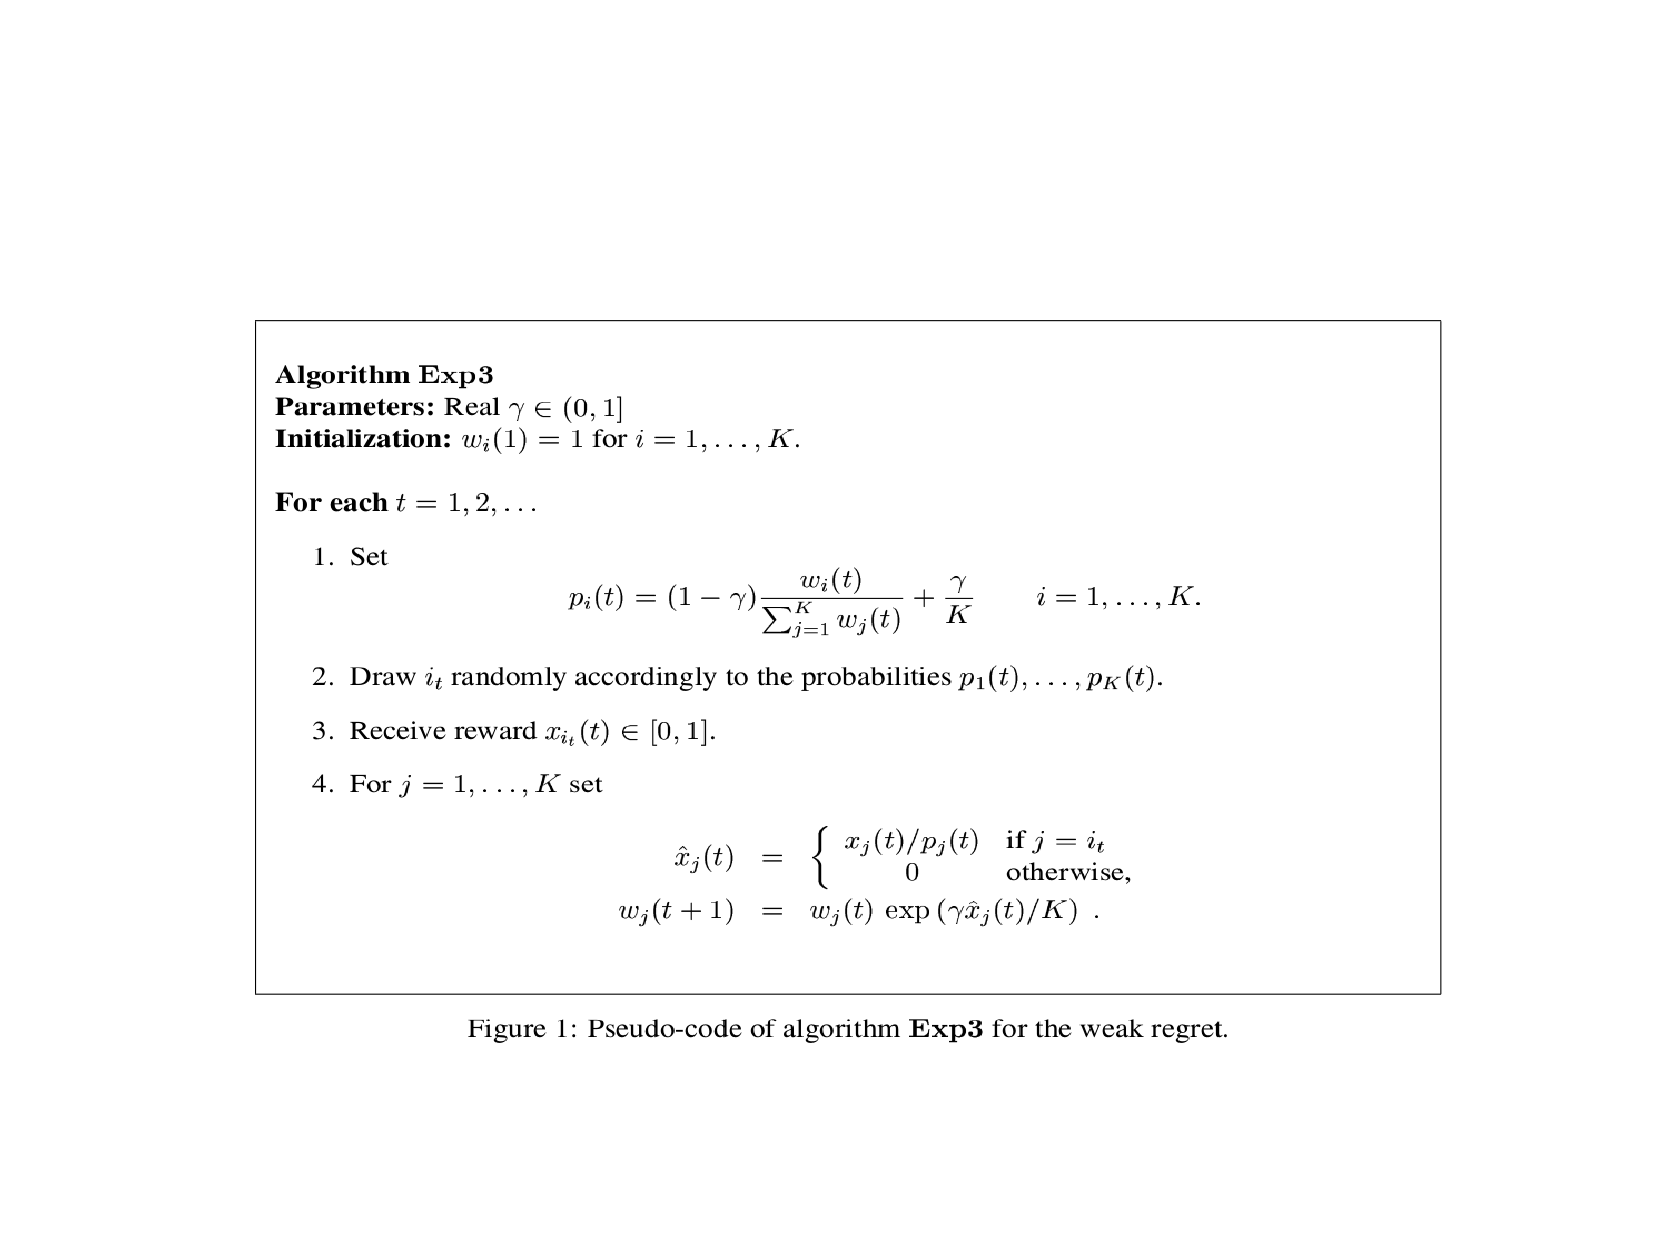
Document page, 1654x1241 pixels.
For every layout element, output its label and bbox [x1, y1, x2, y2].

picture [230, 314, 1456, 1051]
